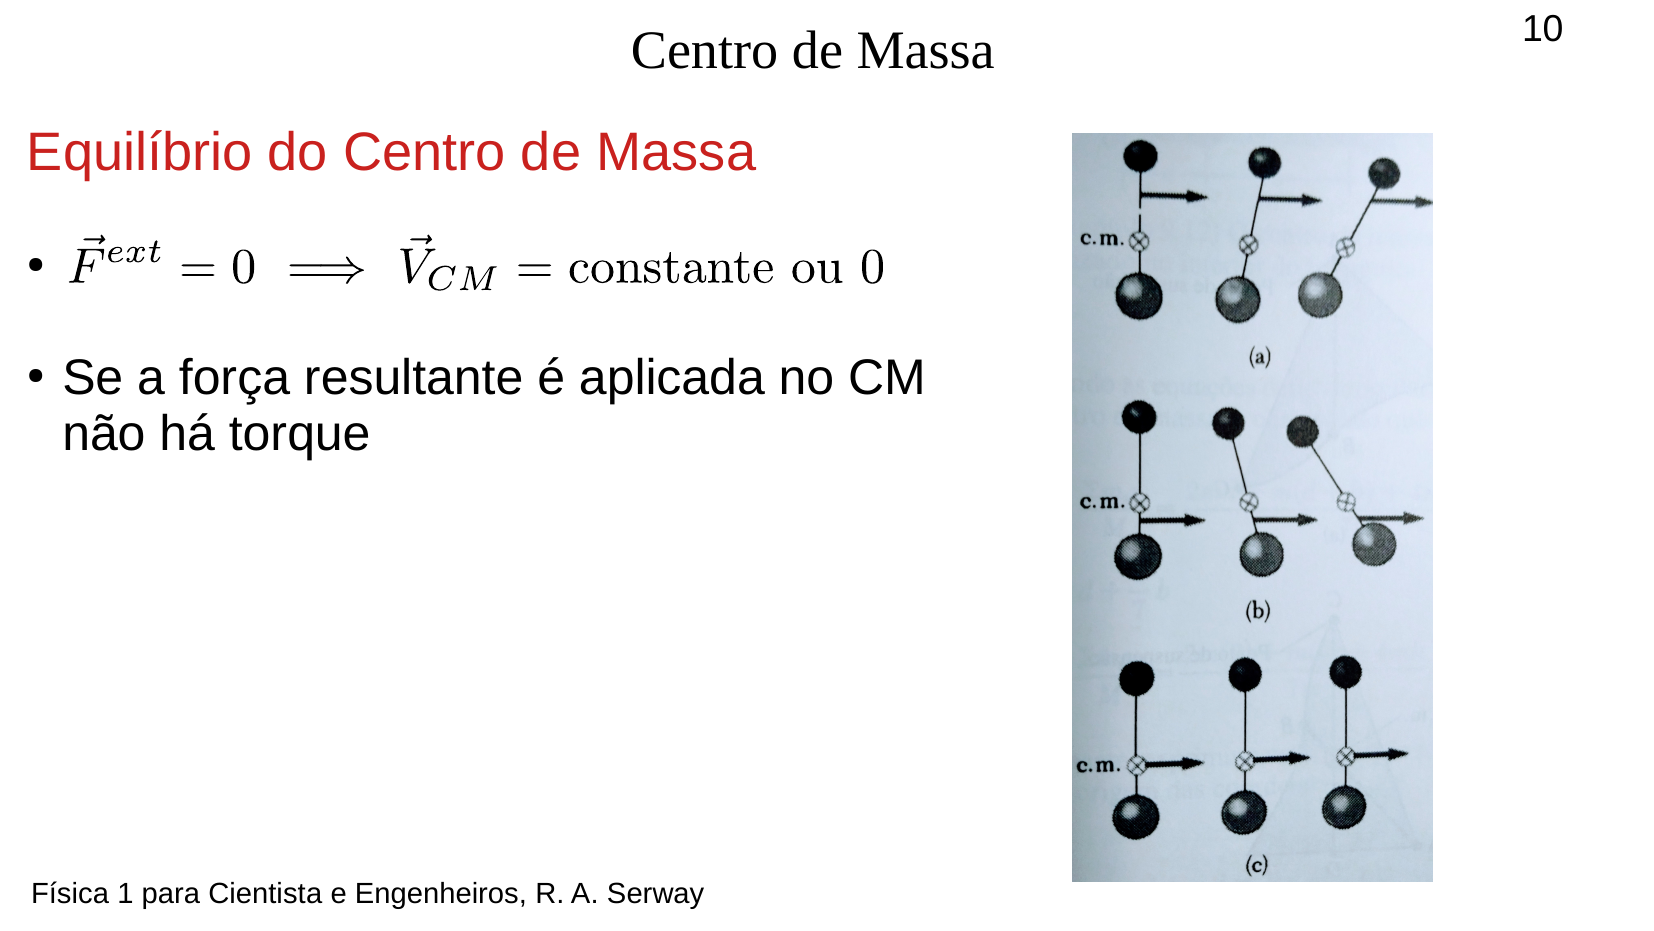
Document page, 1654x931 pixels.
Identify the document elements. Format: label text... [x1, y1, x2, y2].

text_box Equilíbrio do Centro de Massa Se a força resultante é aplicada no CM não há torque [12, 114, 1609, 525]
picture [1072, 133, 1433, 882]
text_box Física 1 para Cientista e Engenheiros, R. A. Serway [16, 869, 721, 918]
text_box Centro de Massa [616, 0, 1038, 88]
picture [64, 232, 885, 293]
text_box 18 [1507, 0, 1654, 71]
